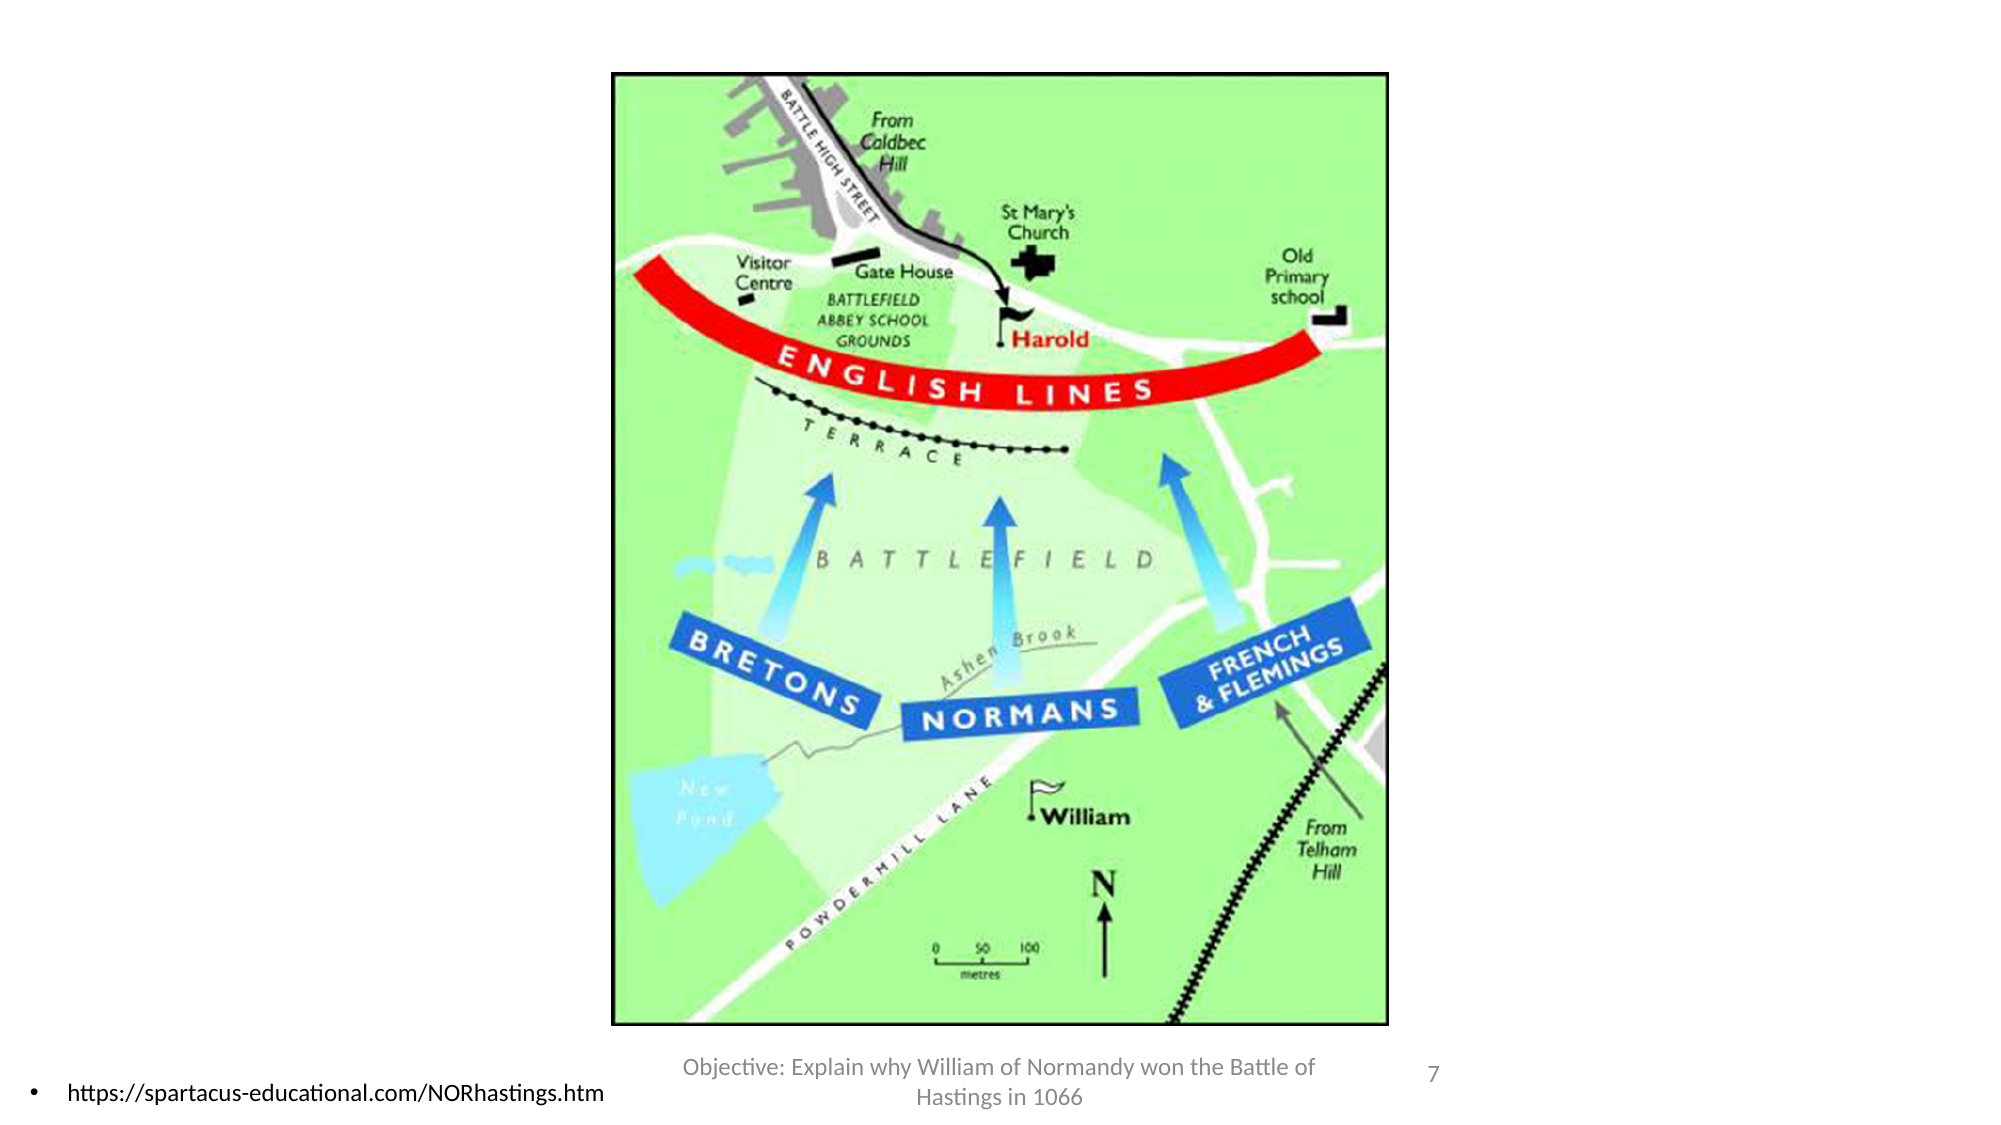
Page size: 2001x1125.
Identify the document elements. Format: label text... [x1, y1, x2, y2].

picture [611, 72, 1389, 1026]
text_box Objective: Explain why William of Normandy won the Battle of Hastings in 1066 [662, 1042, 1338, 1103]
text_box https://spartacus-educational.com/NORhastings.htm [14, 1072, 842, 1120]
text_box 7 [1412, 1042, 1863, 1103]
